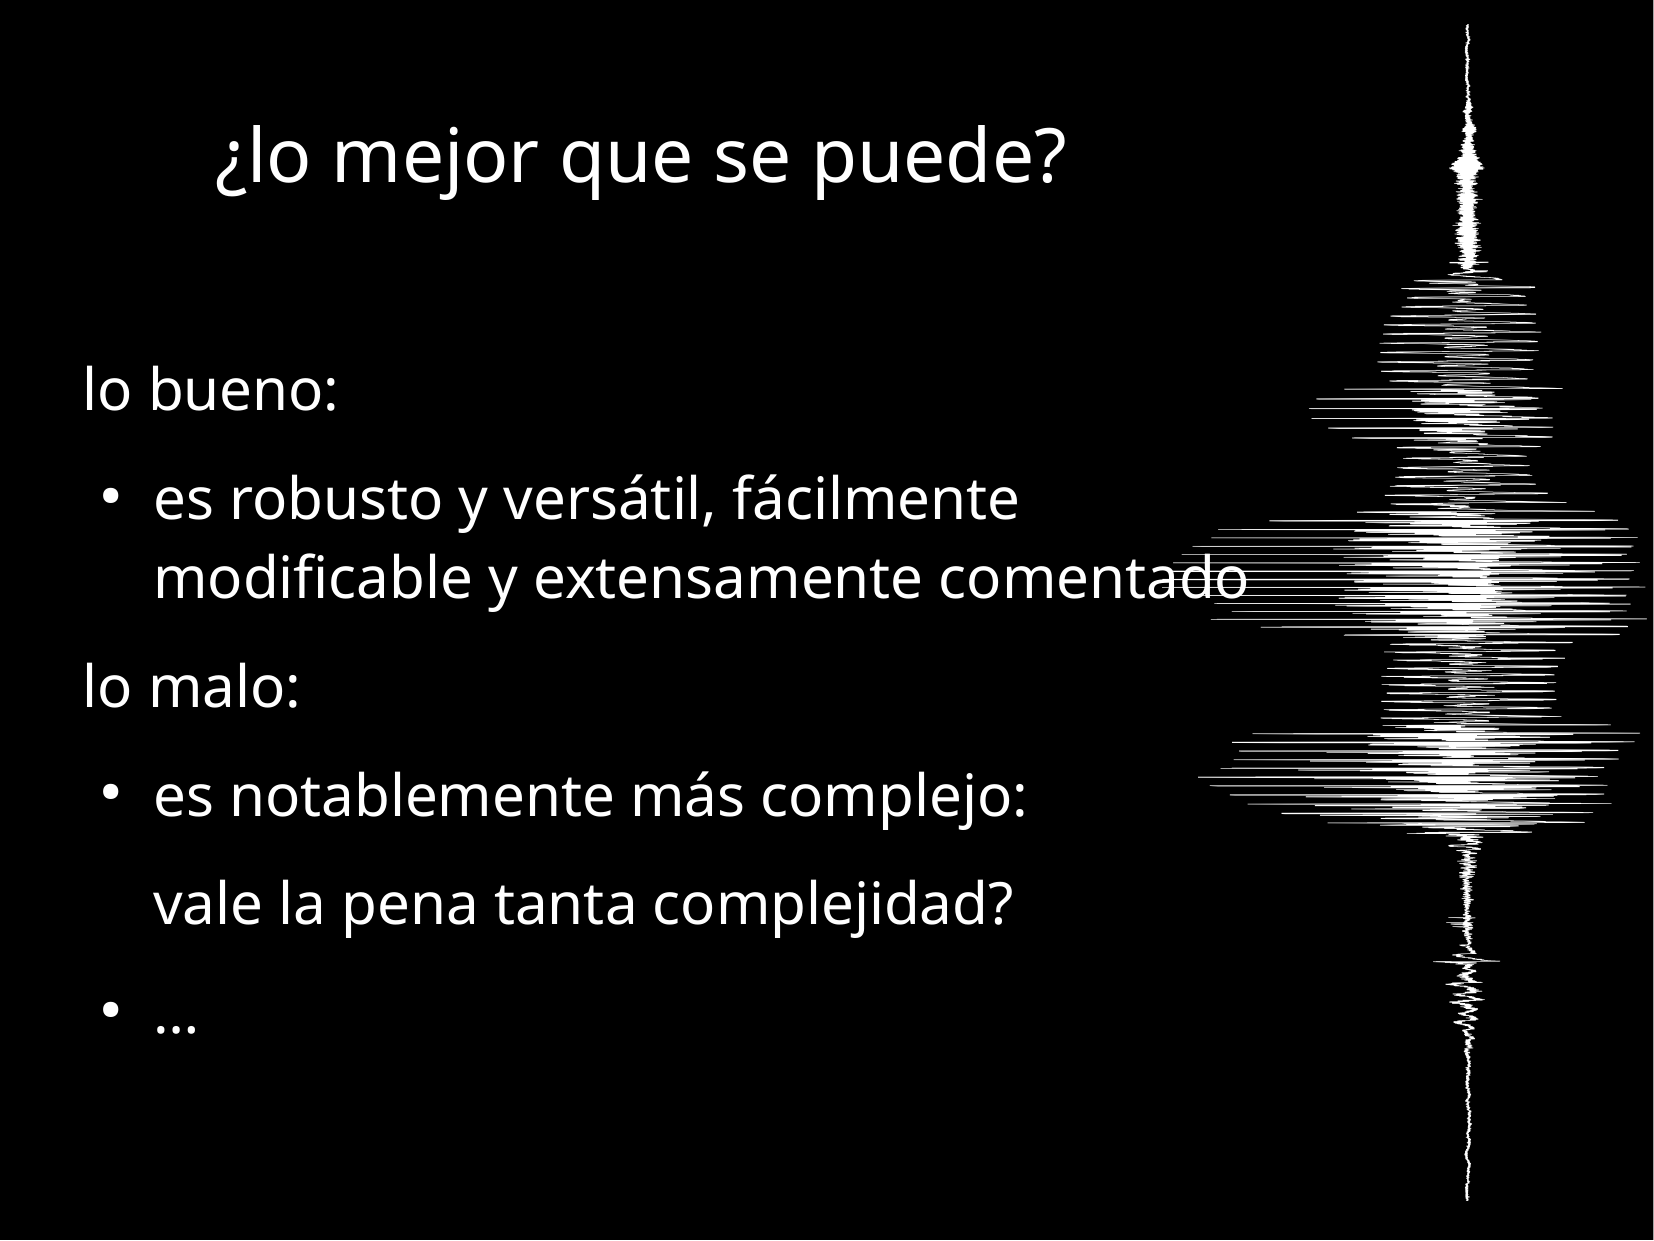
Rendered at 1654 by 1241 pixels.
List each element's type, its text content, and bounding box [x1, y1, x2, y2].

title ¿lo mejor que se puede? [82, 49, 1201, 257]
list lo bueno: es robusto y versátil, fácilmente modificable y extensamente comentado lo malo: es notablemente más complejo: vale la pena tanta complejidad? … [82, 290, 1276, 1109]
picture [1162, 24, 1647, 1201]
